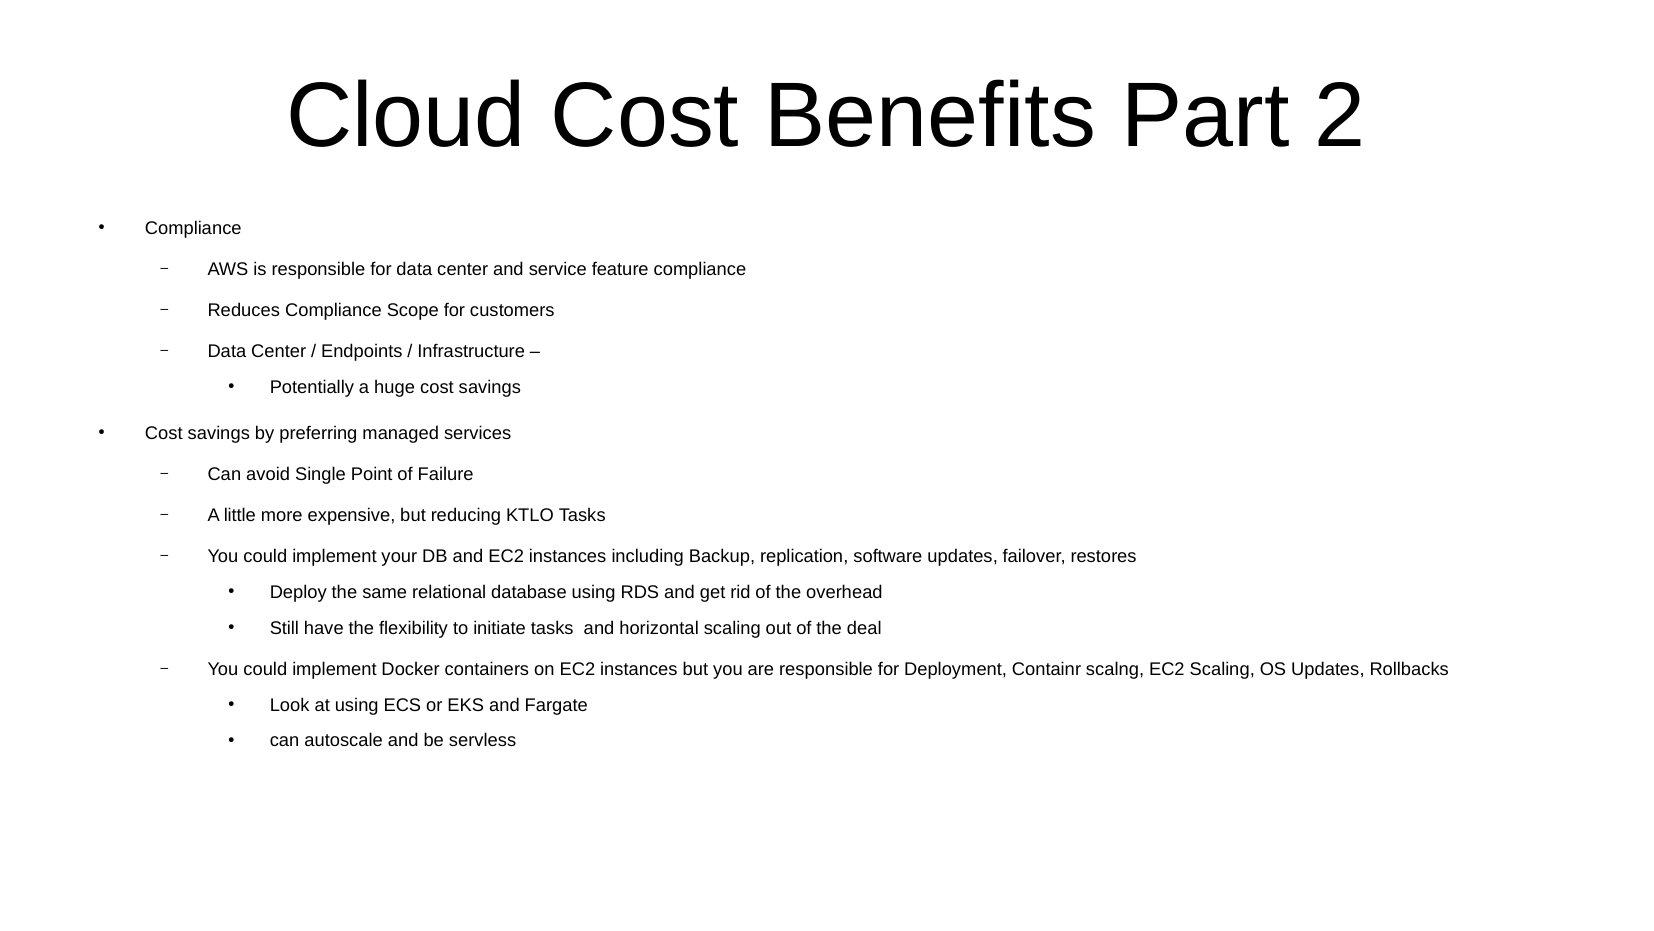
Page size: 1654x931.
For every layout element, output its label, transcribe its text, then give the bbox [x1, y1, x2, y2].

title Cloud Cost Benefits Part 2 [82, 37, 1571, 193]
list Compliance AWS is responsible for data center and service feature compliance Reduces Compliance Scope for customers Data Center / Endpoints / Infrastructure – Potentially a huge cost savings Cost savings by preferring managed services Can avoid Single Point of Failure A little more expensive, but reducing KTLO Tasks You could implement your DB and EC2 instances including Backup, replication, software updates, failover, restores Deploy the same relational database using RDS and get rid of the overhead Still have the flexibility to initiate tasks and horizontal scaling out of the deal You could implement Docker containers on EC2 instances but you are responsible for Deployment, Containr scalng, EC2 Scaling, OS Updates, Rollbacks Look at using ECS or EKS and Fargate can autoscale and be servless [82, 217, 1571, 758]
